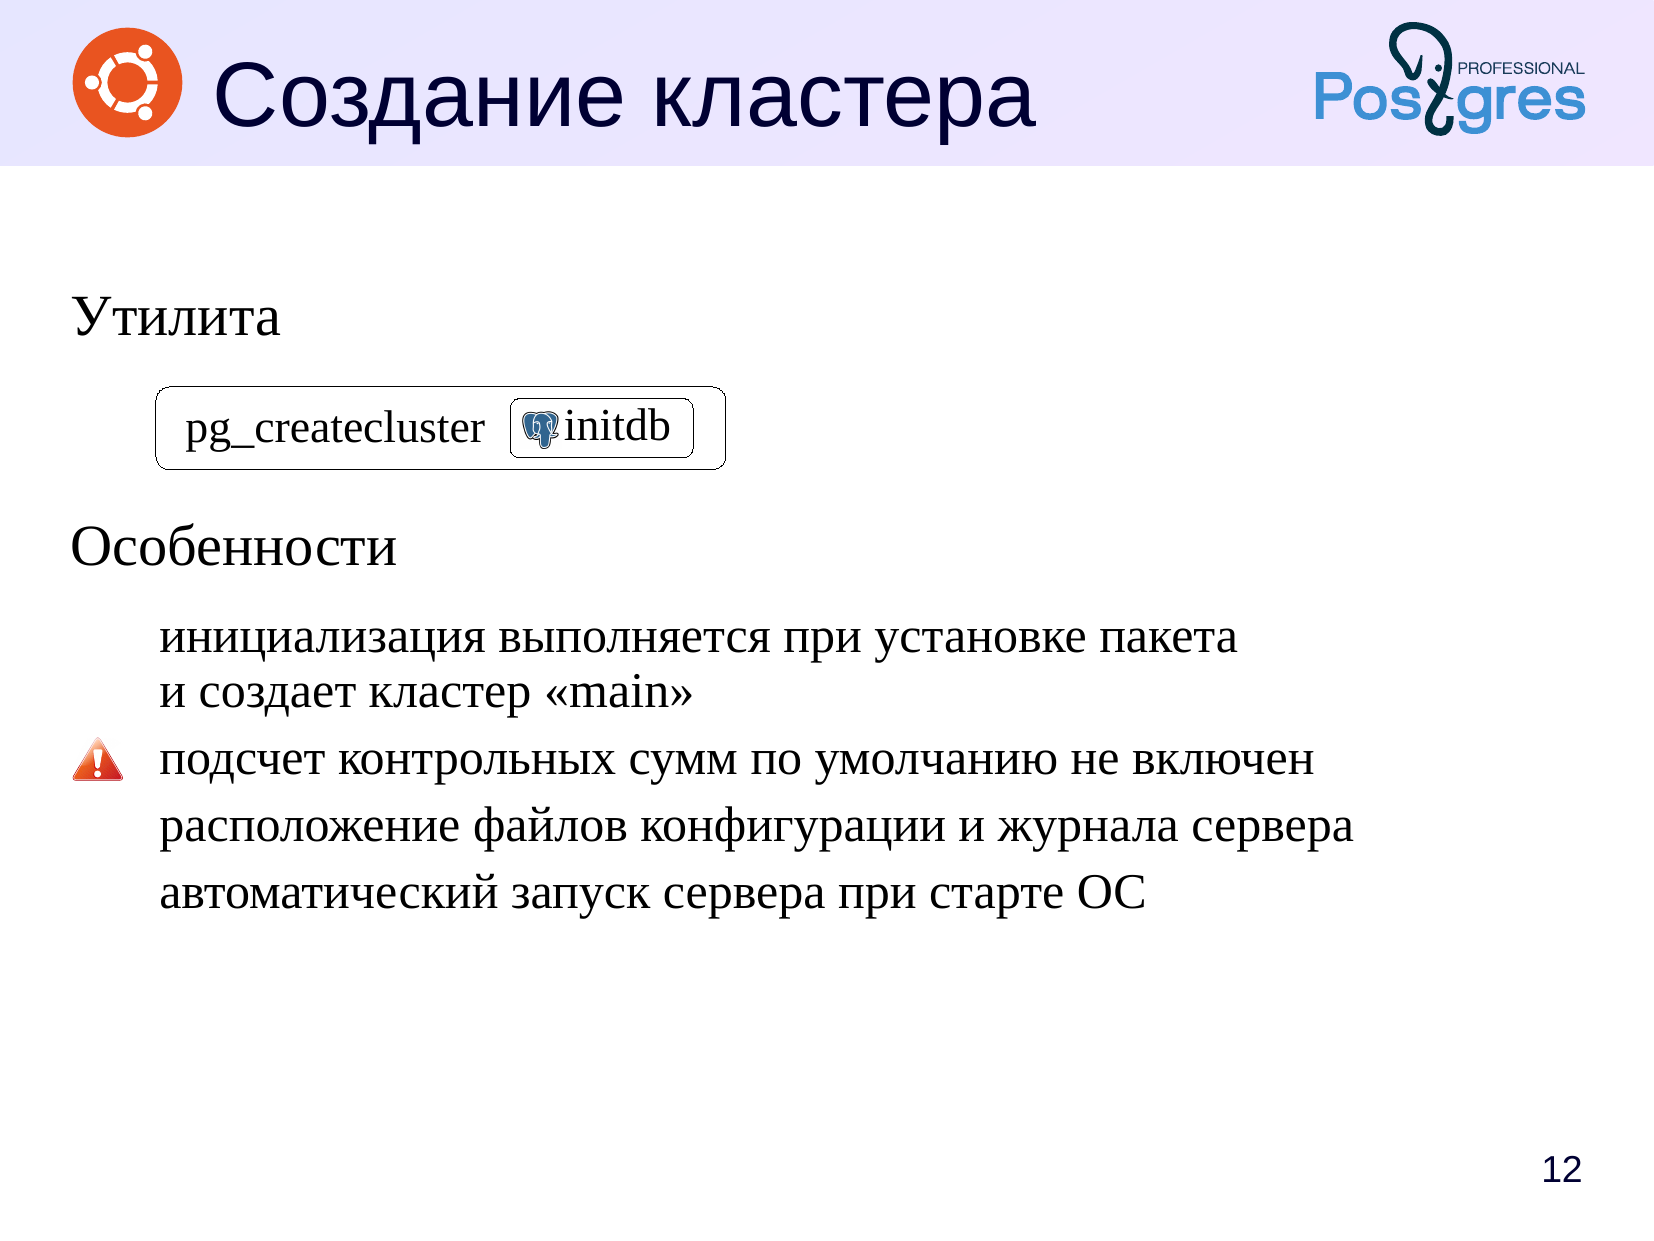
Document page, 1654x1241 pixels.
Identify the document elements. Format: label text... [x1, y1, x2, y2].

text_box initdb [549, 391, 694, 458]
picture [519, 410, 562, 449]
text_box pg_createcluster [170, 394, 501, 461]
title Создание кластера [213, 43, 1244, 147]
picture [45, 0, 211, 166]
picture [64, 726, 132, 794]
list Утилита Особенности инициализация выполняется при установке пакета и создает кластер «main» подсчет контрольных сумм по умолчанию не включен расположение файлов конфигурации и журнала сервера автоматический запуск сервера при старте ОС [70, 283, 1583, 1134]
